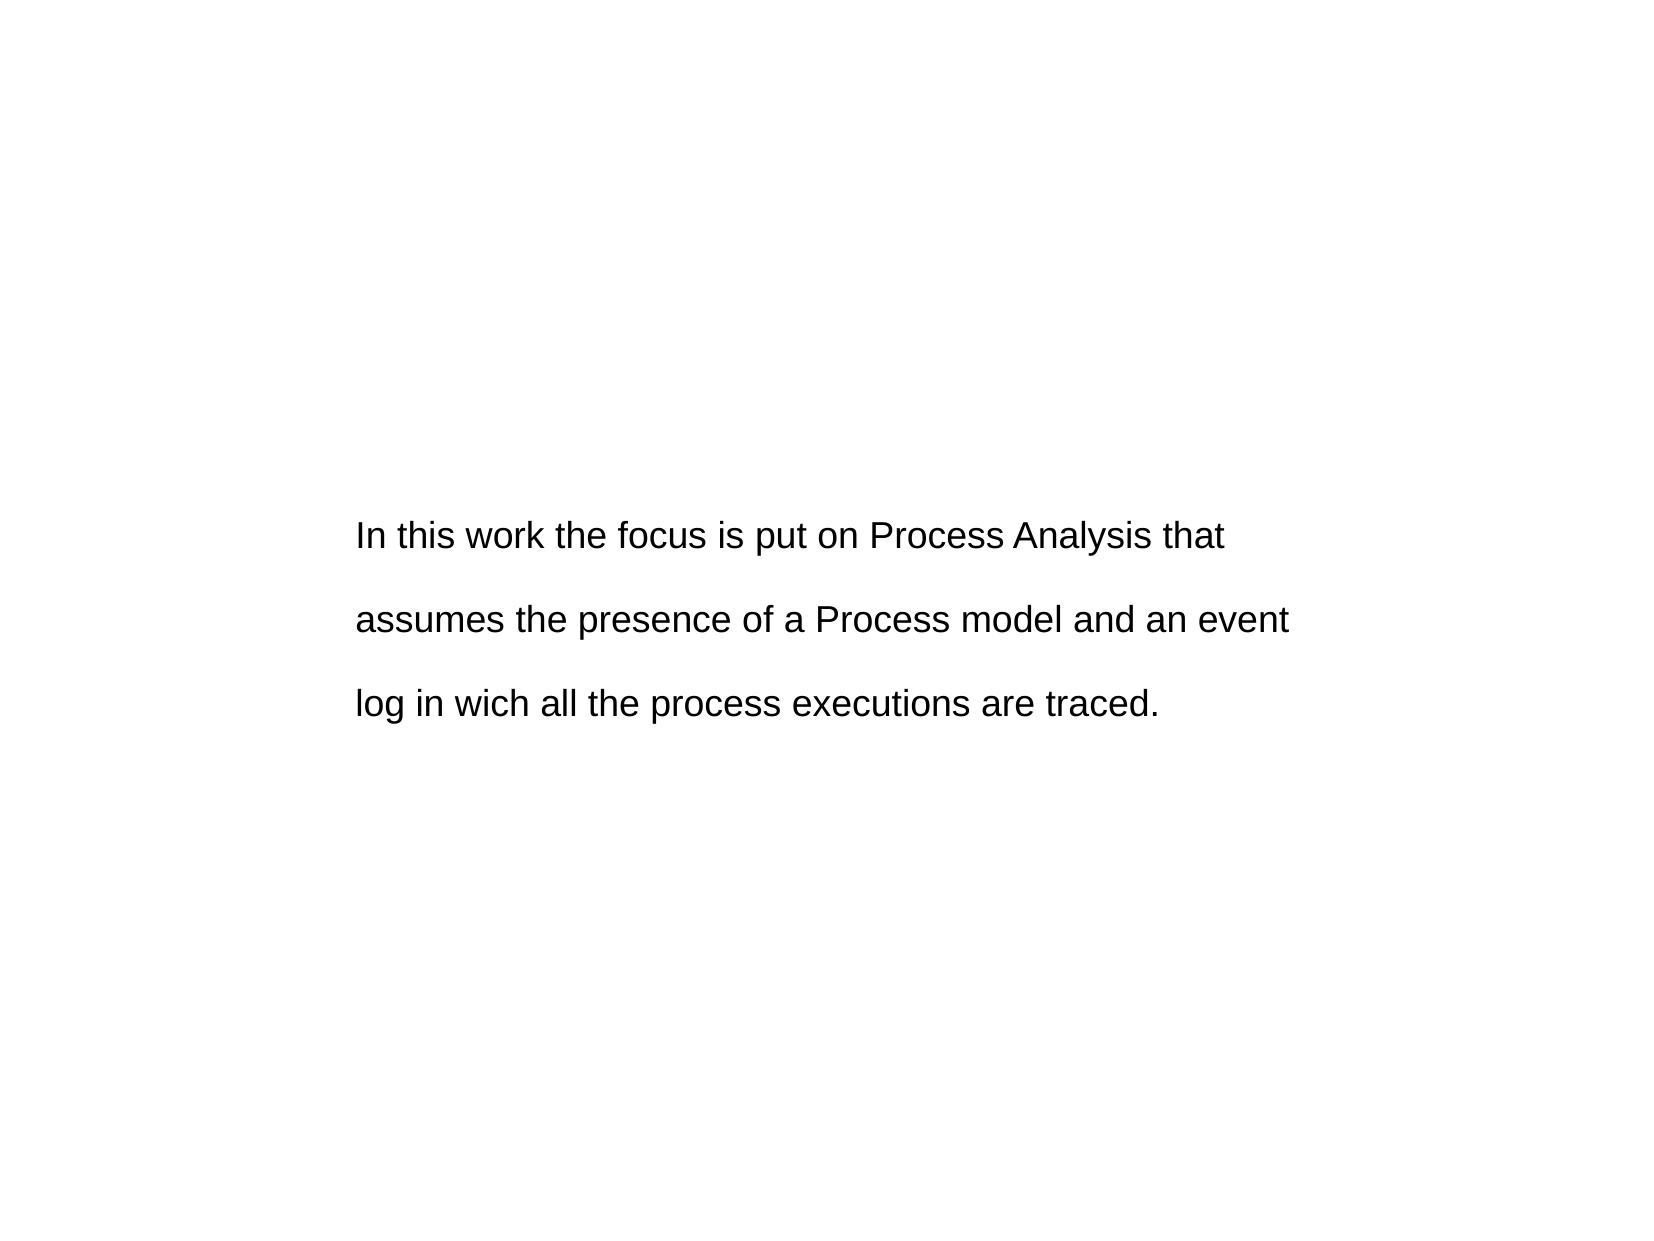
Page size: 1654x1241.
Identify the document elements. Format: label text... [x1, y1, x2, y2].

text_box In this work the focus is put on Process Analysis that assumes the presence of a Process model and an event log in wich all the process executions are traced. [340, 507, 1316, 732]
